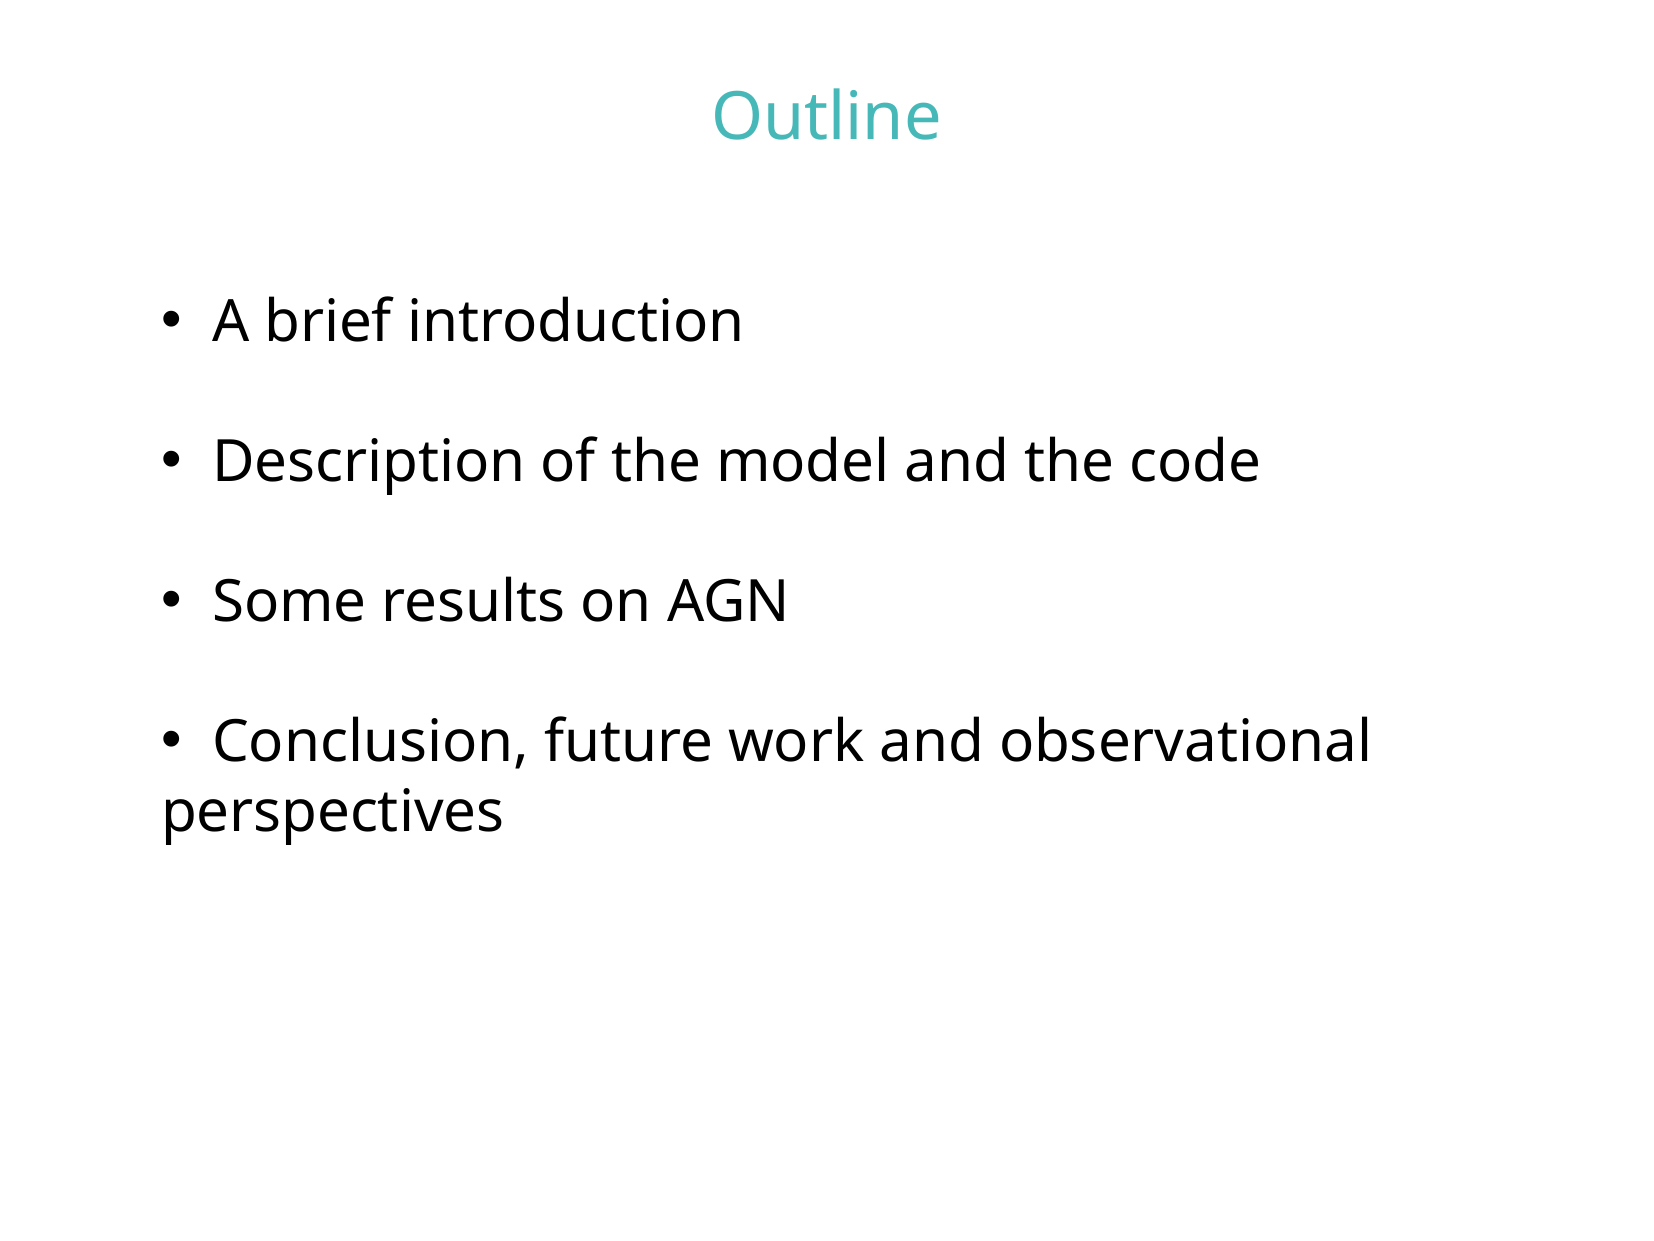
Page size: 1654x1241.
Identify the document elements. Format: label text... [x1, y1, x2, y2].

title Outline [0, 25, 1654, 202]
text_box A brief introduction Description of the model and the code Some results on AGN Conclusion, future work and observational perspectives [146, 275, 1486, 921]
